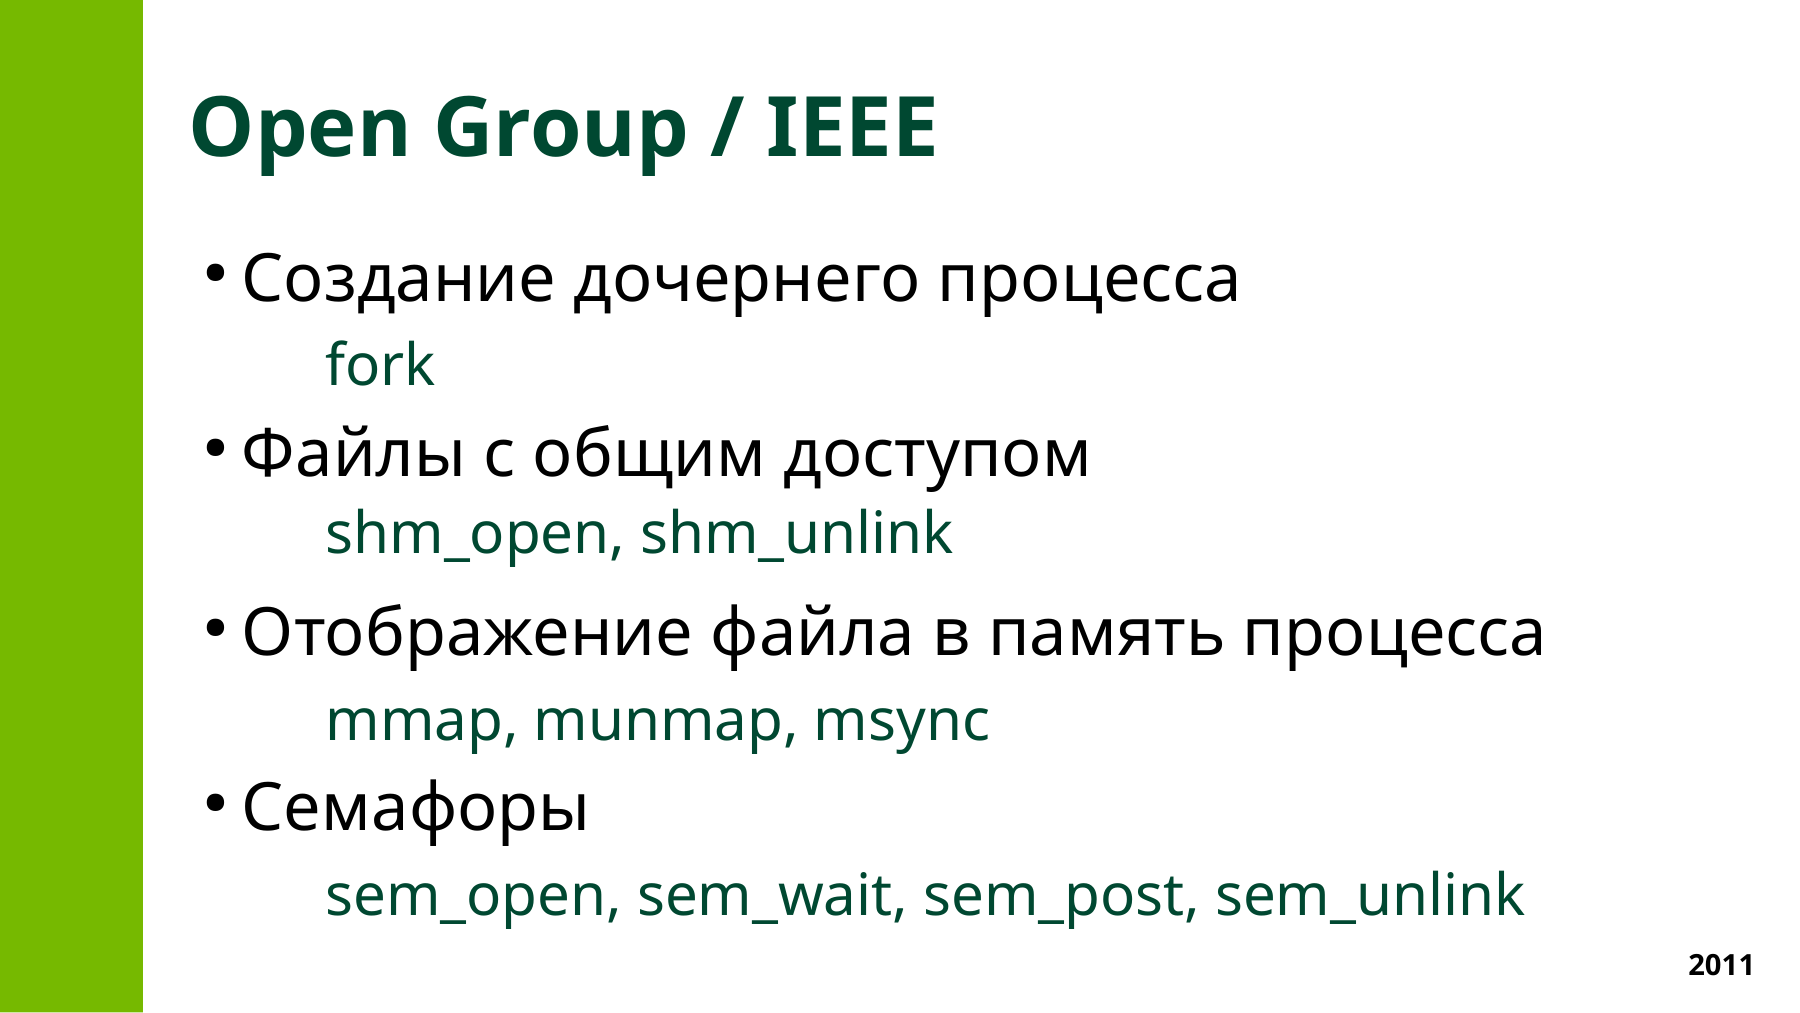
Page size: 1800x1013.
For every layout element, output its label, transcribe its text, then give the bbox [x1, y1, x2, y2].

title Open Group / IEEE [188, 40, 1733, 211]
list Создание дочернего процесса fork Файлы с общим доступом shm_open, shm_unlink Отображение файла в память процесса mmap, munmap, msync Семафоры sem_open, sem_wait, sem_post, sem_unlink [188, 227, 1733, 976]
